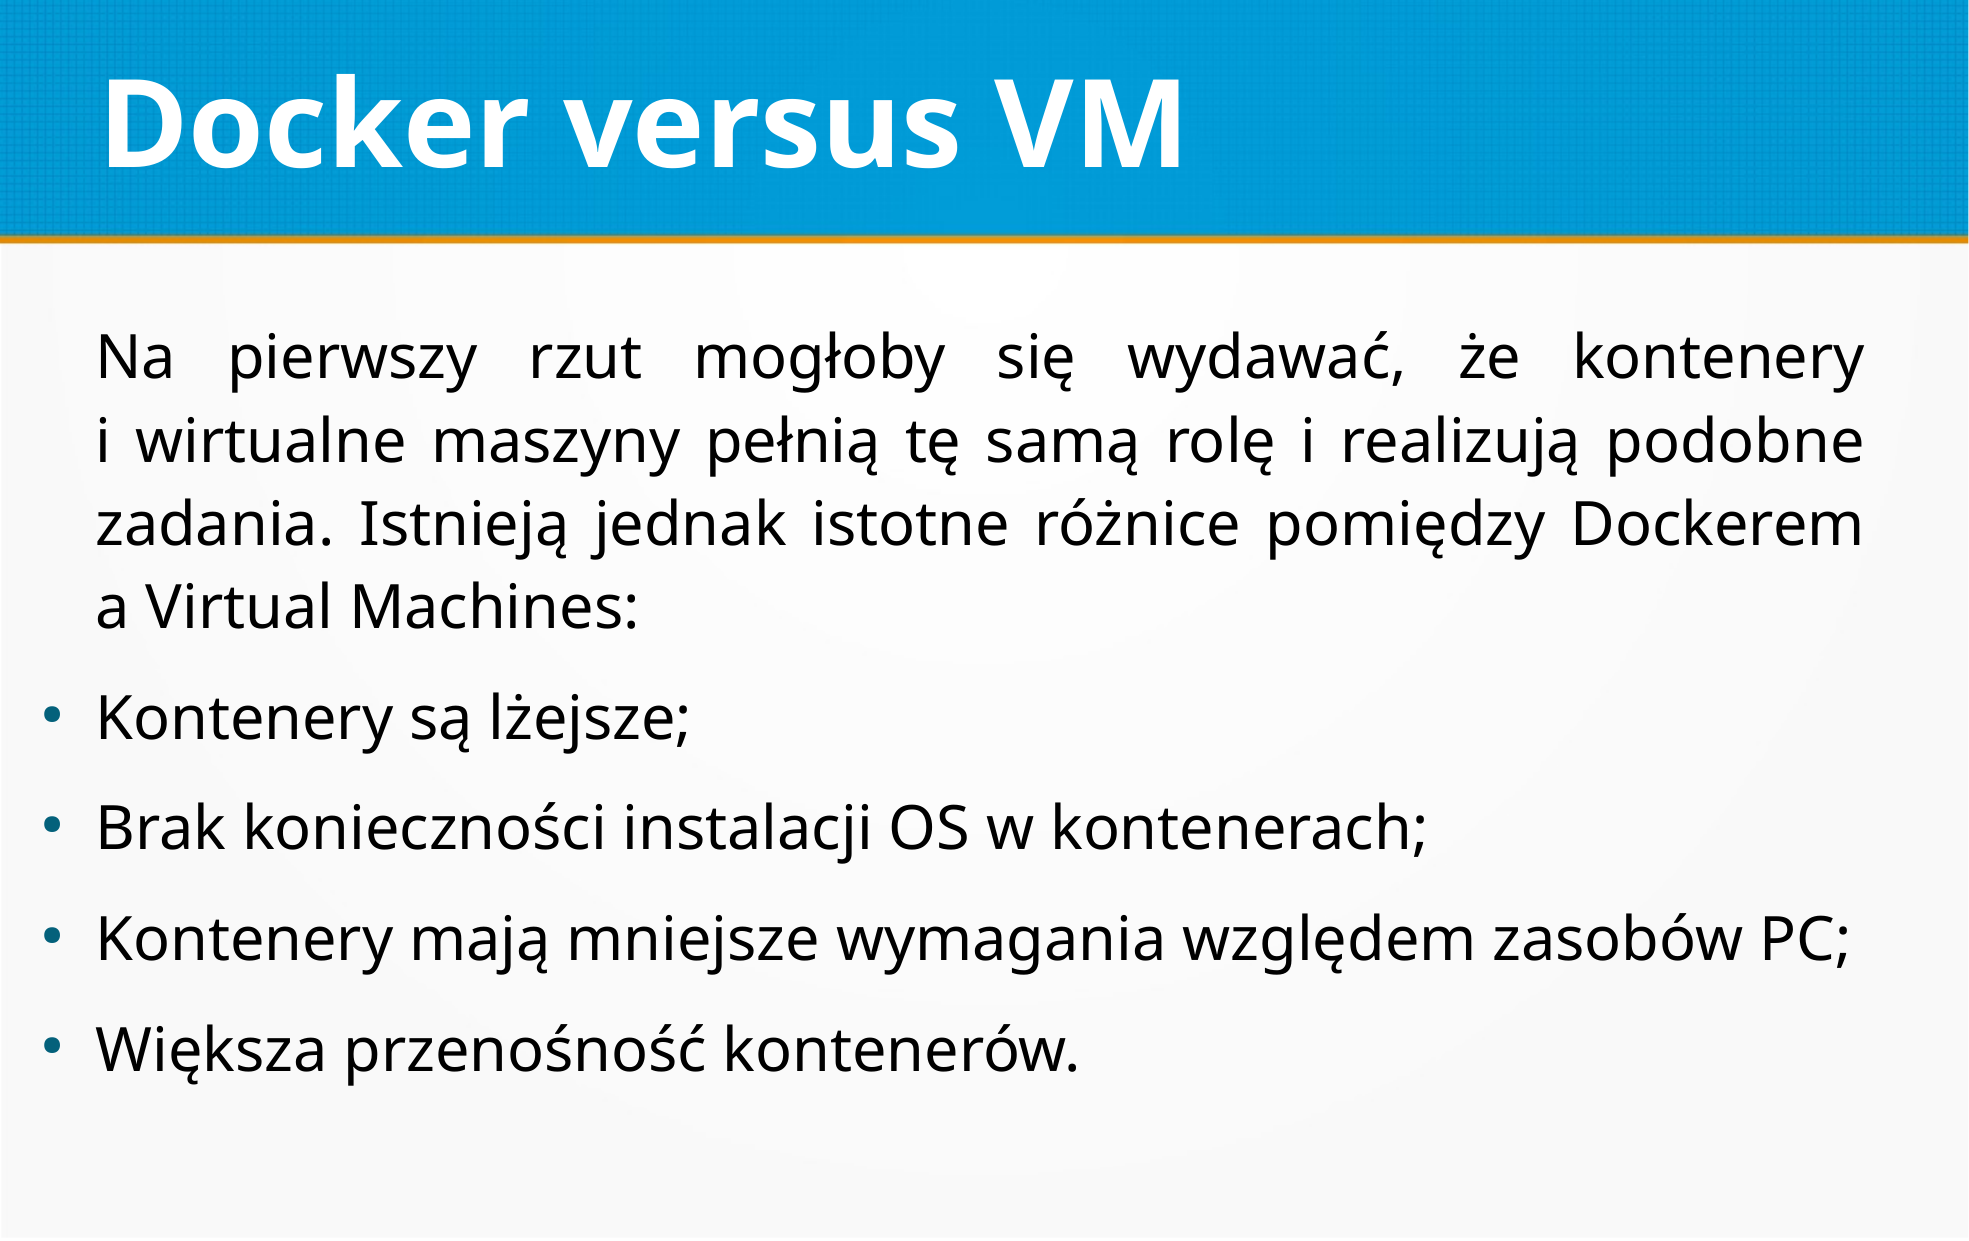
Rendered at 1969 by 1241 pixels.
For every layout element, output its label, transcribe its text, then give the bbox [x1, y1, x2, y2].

title Docker versus VM [98, 35, 1870, 204]
picture [0, 233, 1969, 1241]
list Na pierwszy rzut mogłoby się wydawać, że kontenery i wirtualne maszyny pełnią tę samą rolę i realizują podobne zadania. Istnieją jednak istotne różnice pomiędzy Dockerem a Virtual Machines: Kontenery są lżejsze; Brak konieczności instalacji OS w kontenerach; Kontenery mają mniejsze wymagania względem zasobów PC; Większa przenośność kontenerów. [30, 312, 1867, 1111]
